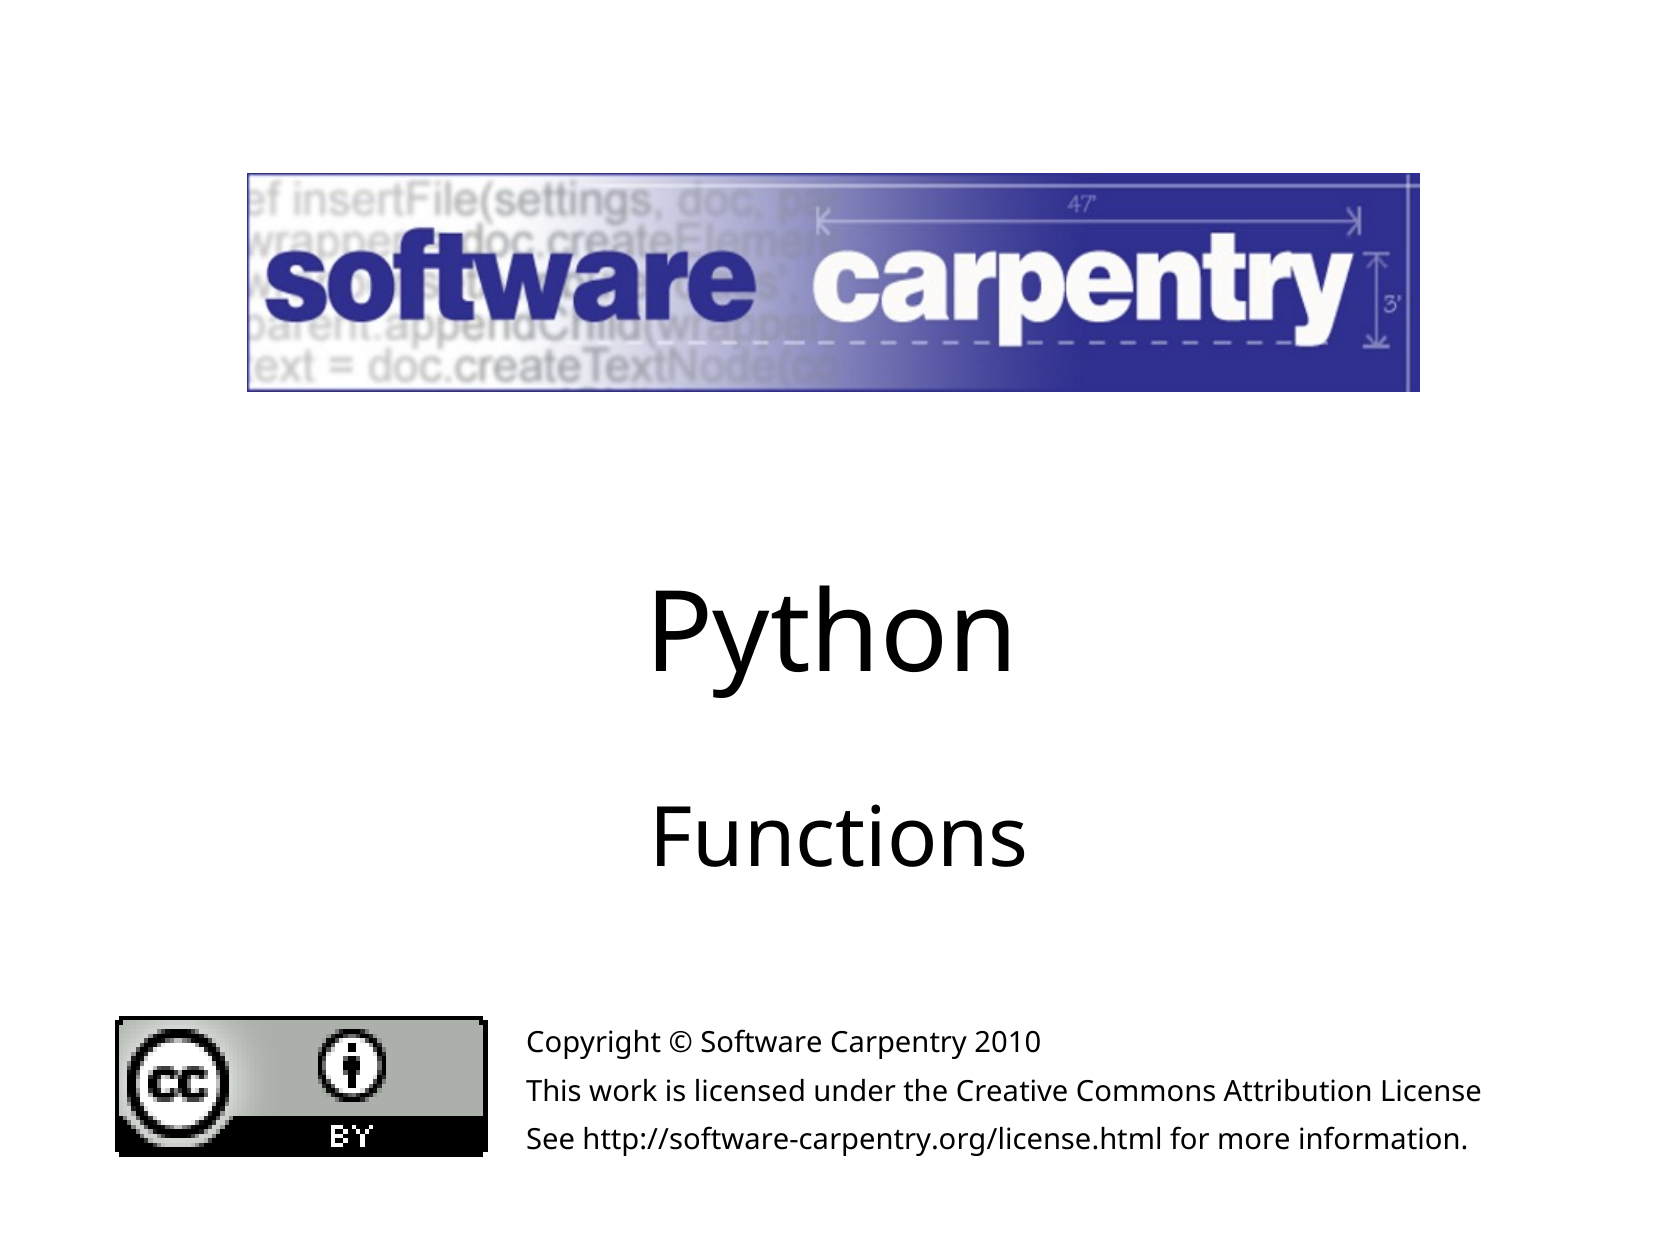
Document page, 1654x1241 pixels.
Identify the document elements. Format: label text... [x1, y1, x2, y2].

picture [115, 1016, 488, 1158]
text_box Python [245, 549, 1418, 697]
text_box Copyright © Software Carpentry 2010 This work is licensed under the Creative Commons Attribution License See http://software-carpentry.org/license.html for more information. [511, 1014, 1574, 1164]
text_box Functions [188, 773, 1490, 883]
picture [247, 173, 1420, 392]
